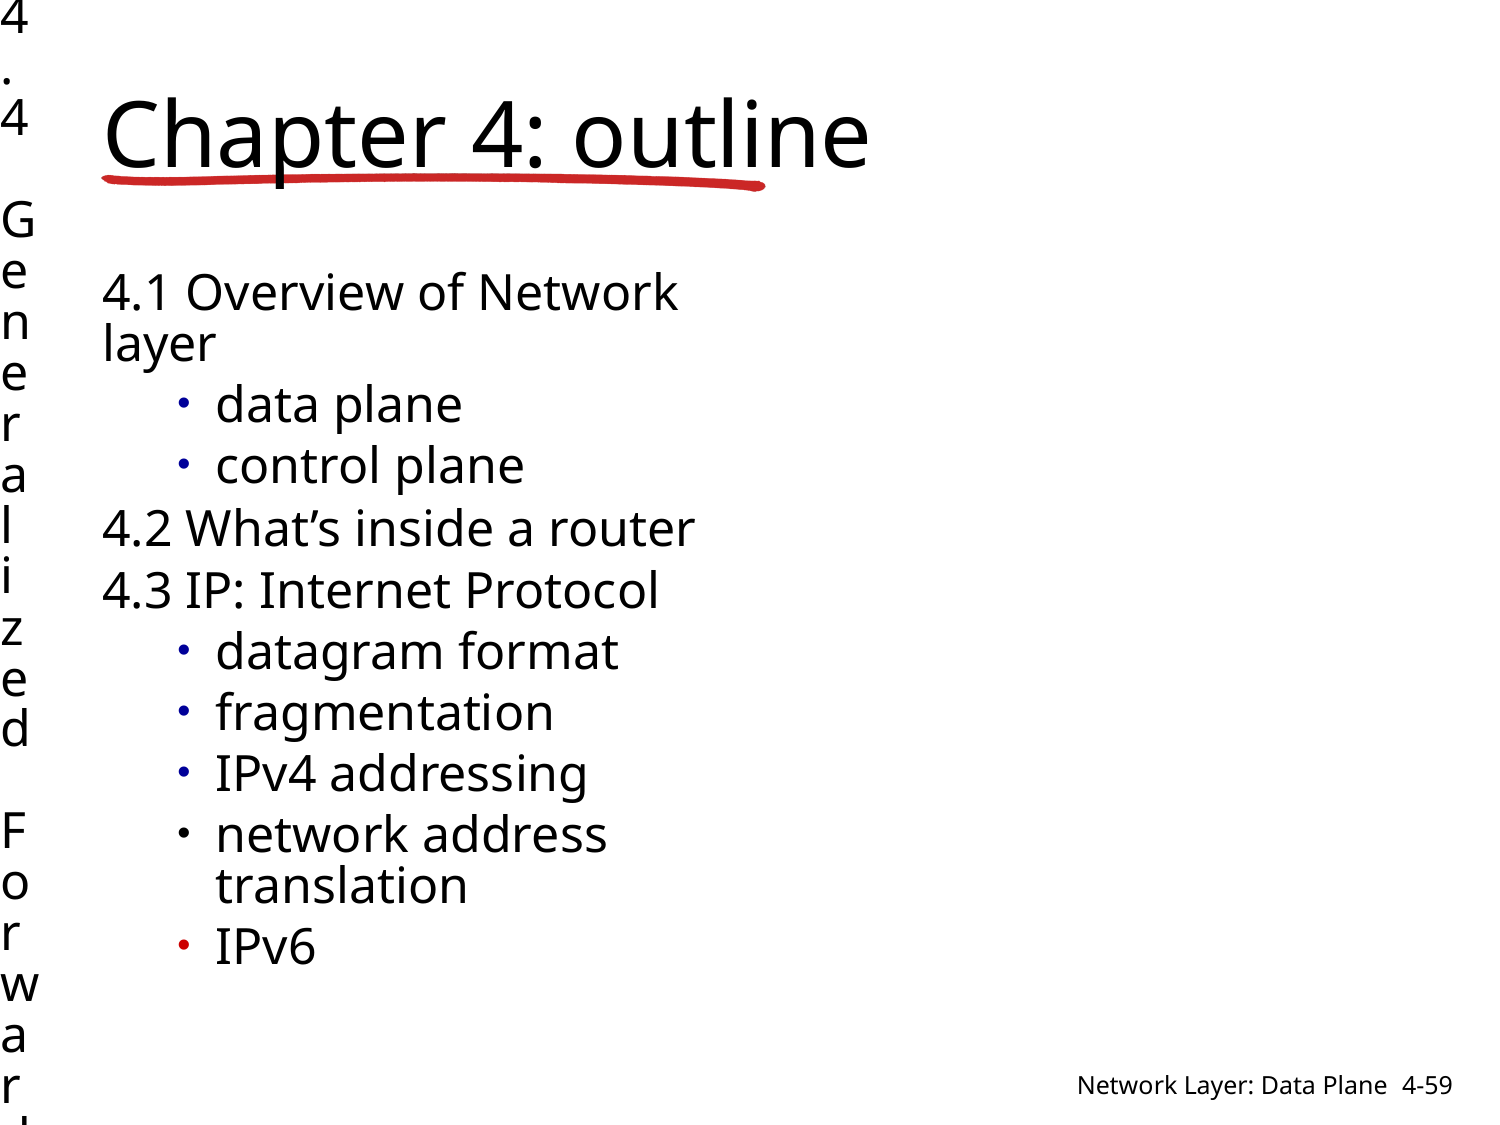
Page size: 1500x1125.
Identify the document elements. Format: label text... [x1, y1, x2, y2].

slide_number 4-13 [1387, 1062, 1480, 1107]
footer Network Layer: Data Plane [1045, 1062, 1404, 1102]
text_box Chapter 4: outline [87, 37, 1363, 225]
list 4.1 Overview of Network layer data plane control plane 4.2 What’s inside a router 4.3 IP: Internet Protocol datagram format fragmentation IPv4 addressing network address translation IPv6 [87, 262, 724, 1025]
